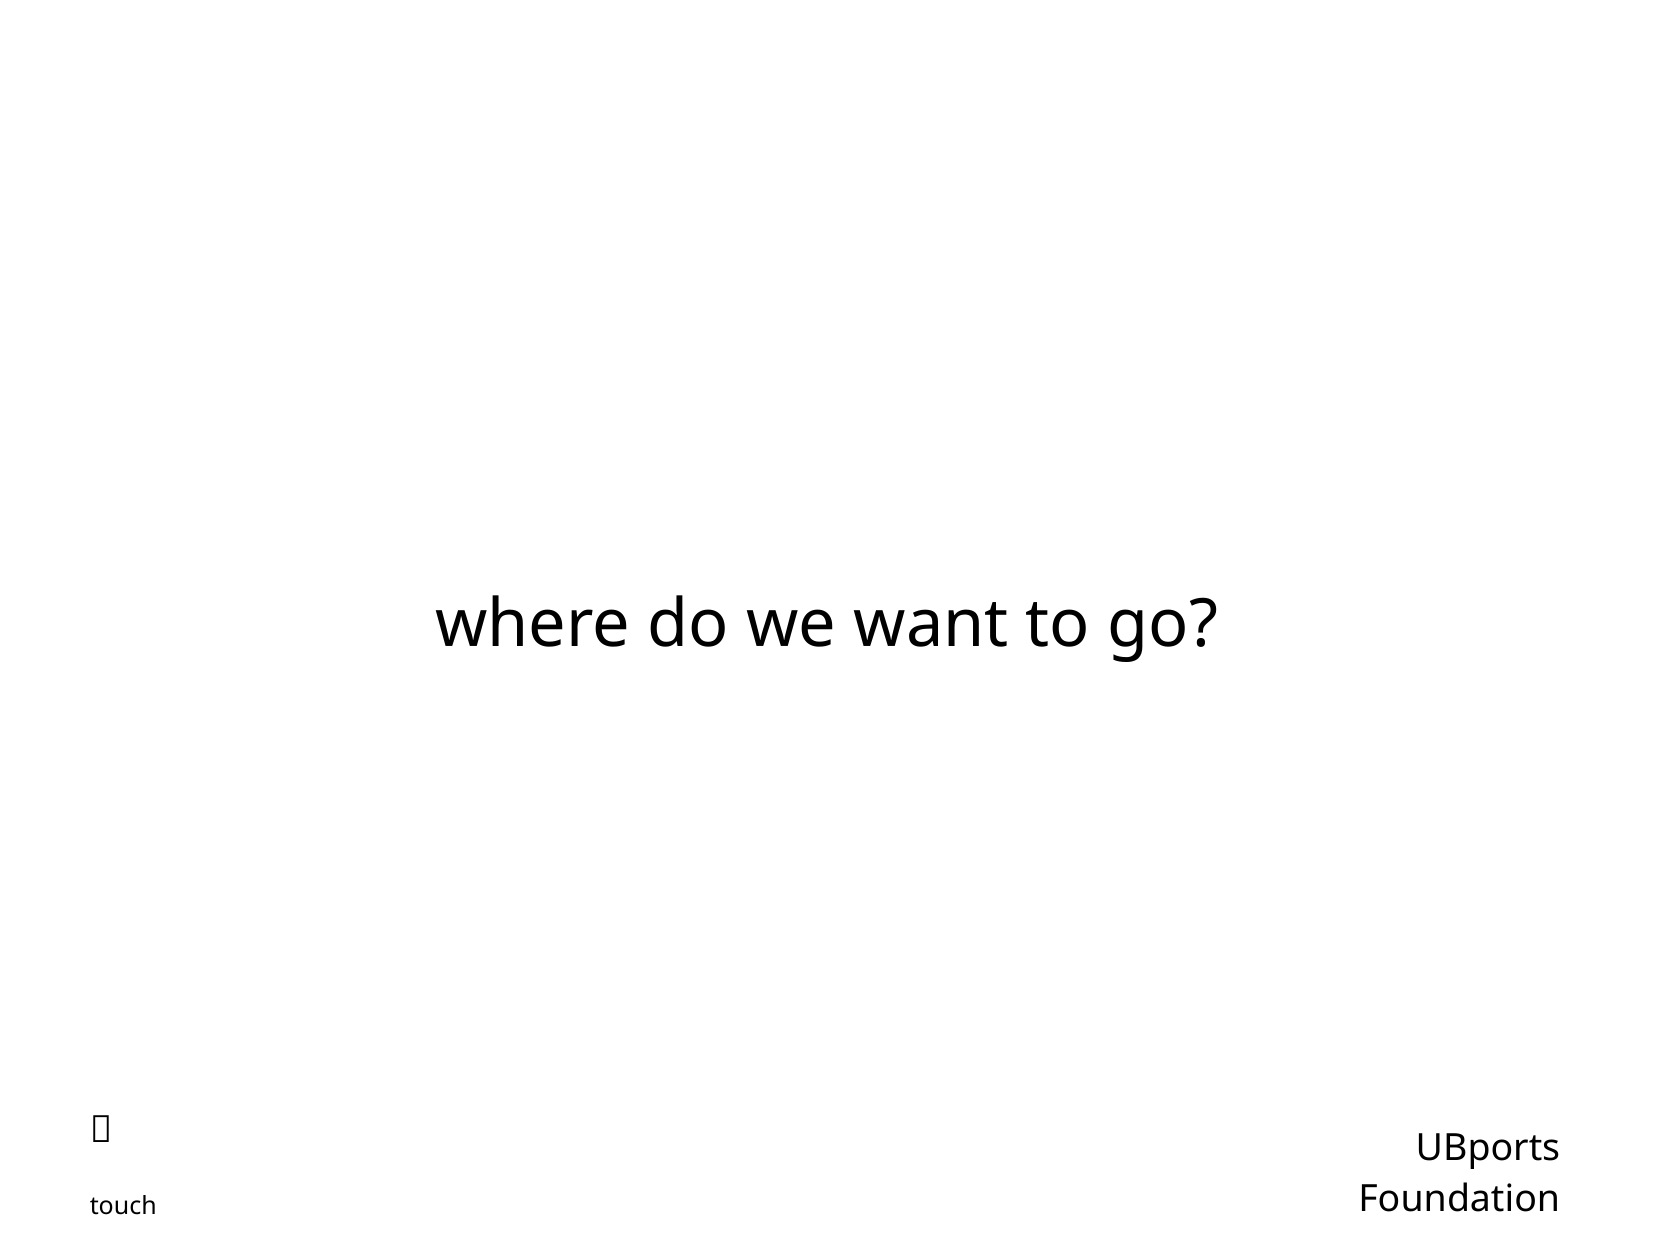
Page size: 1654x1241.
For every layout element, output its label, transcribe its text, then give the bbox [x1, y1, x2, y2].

subtitle where do we want to go? [82, 569, 1571, 671]
